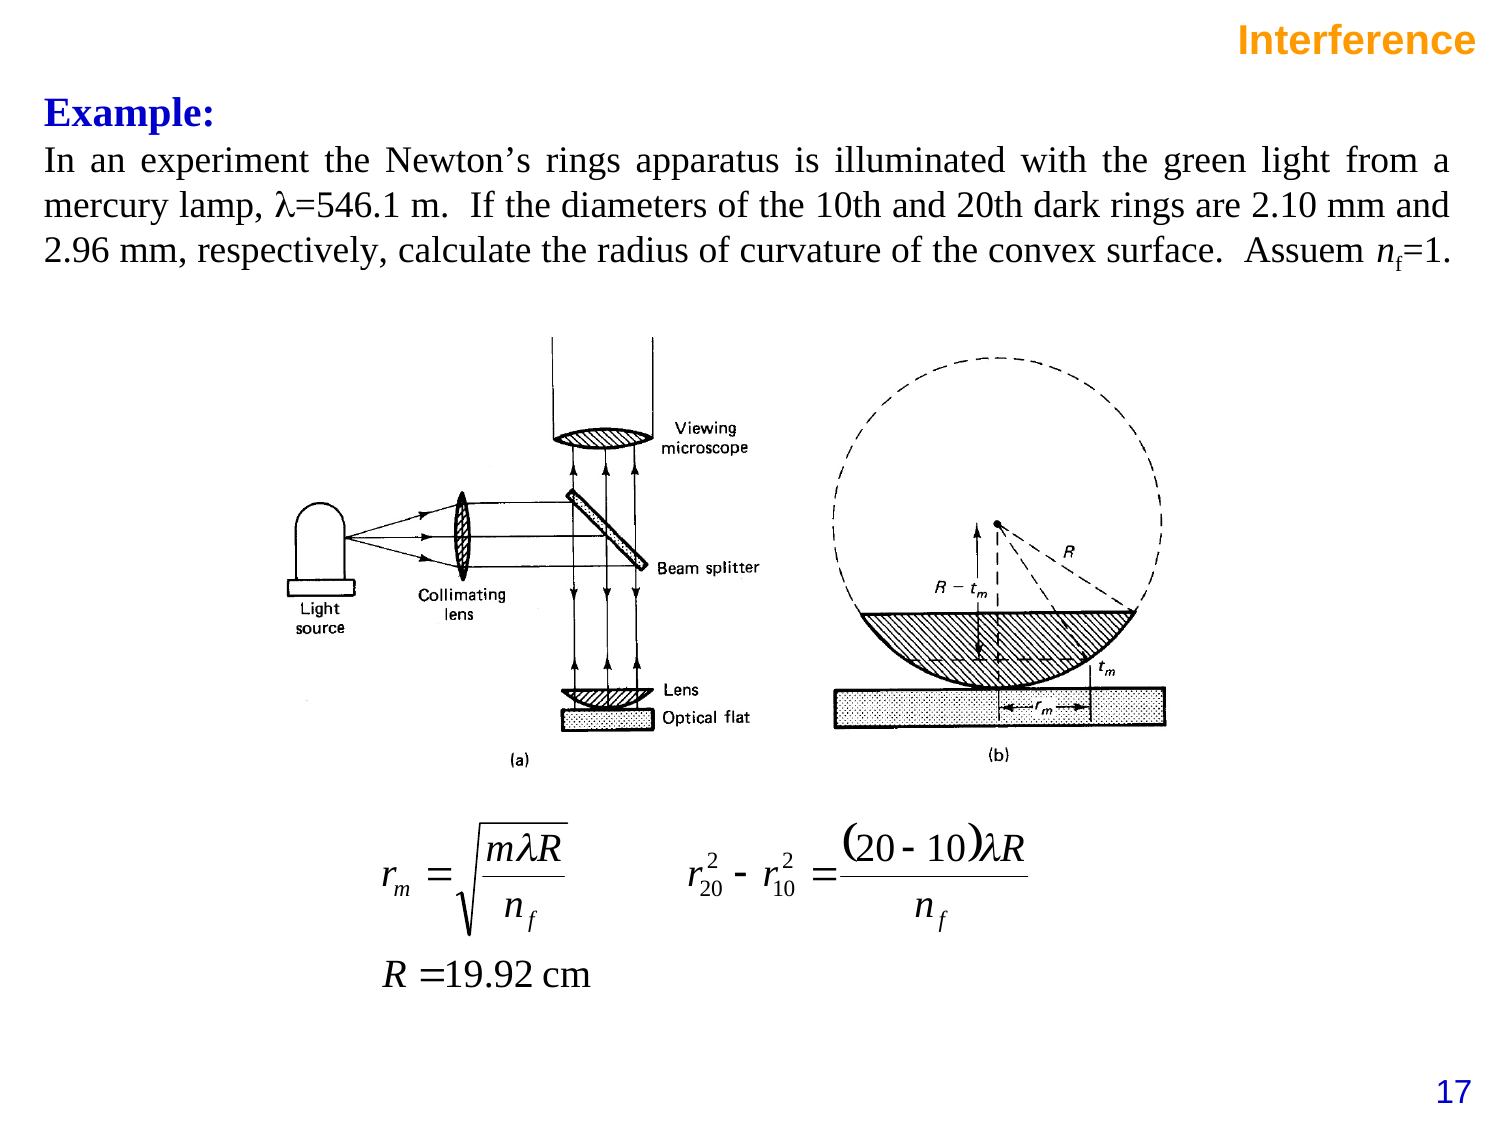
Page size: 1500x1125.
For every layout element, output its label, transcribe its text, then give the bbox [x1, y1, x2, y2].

text_box Example: In an experiment the Newton’s rings apparatus is illuminated with the green light from a mercury lamp, =546.1 m. If the diameters of the 10th and 20th dark rings are 2.10 mm and 2.96 mm, respectively, calculate the radius of curvature of the convex surface. Assuem nf=1. [29, 77, 1467, 284]
text_box <number> [1324, 1062, 1488, 1107]
chart [375, 812, 1037, 1007]
picture [275, 337, 1188, 783]
text_box Interference [1237, 12, 1488, 63]
